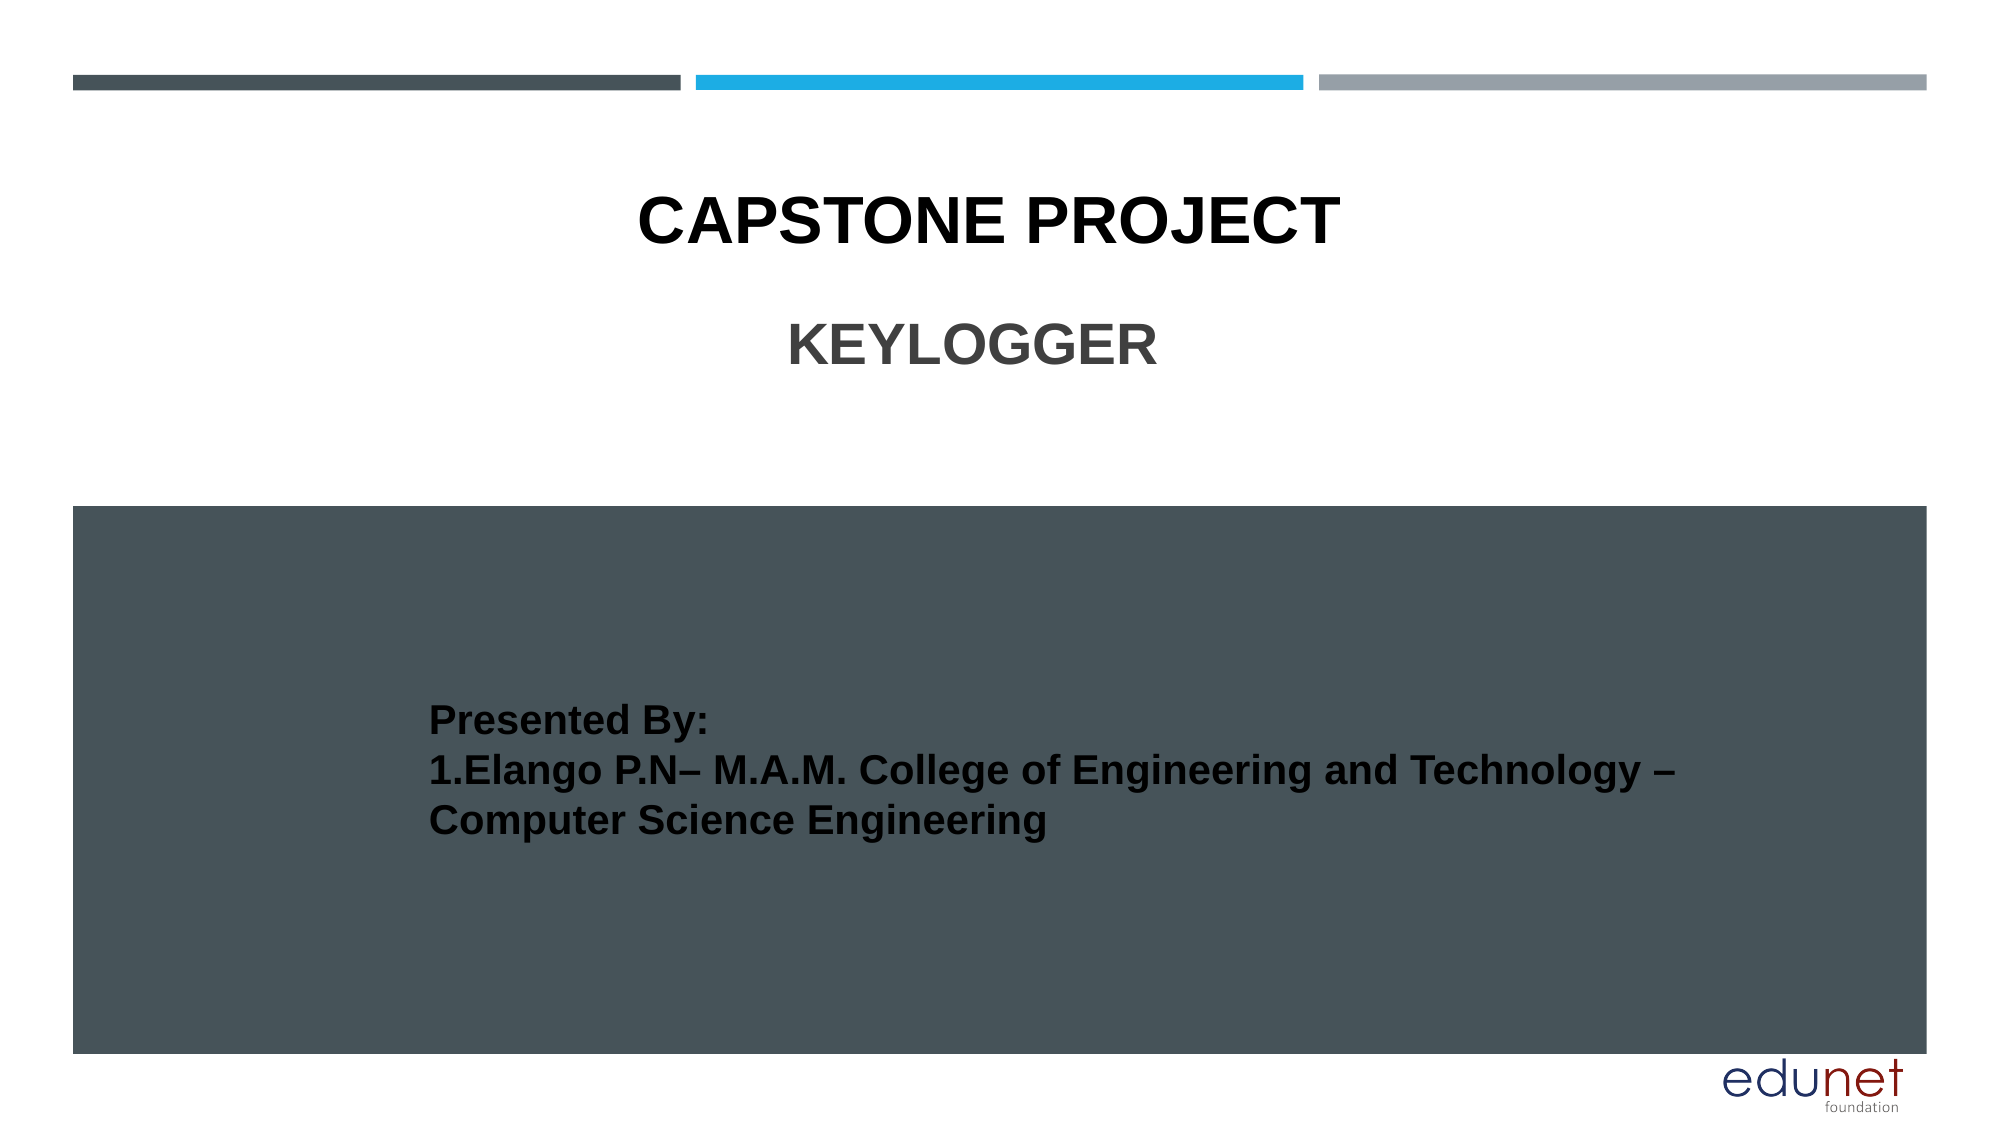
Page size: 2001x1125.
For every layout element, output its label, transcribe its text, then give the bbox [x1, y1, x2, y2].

title KEYLOGGER [222, 298, 1723, 460]
text_box CAPSTONE PROJECT [0, 169, 2000, 265]
picture [1719, 1056, 1905, 1116]
text_box Presented By: 1.Elango P.N– M.A.M. College of Engineering and Technology – Computer Science Engineering [413, 685, 1723, 851]
